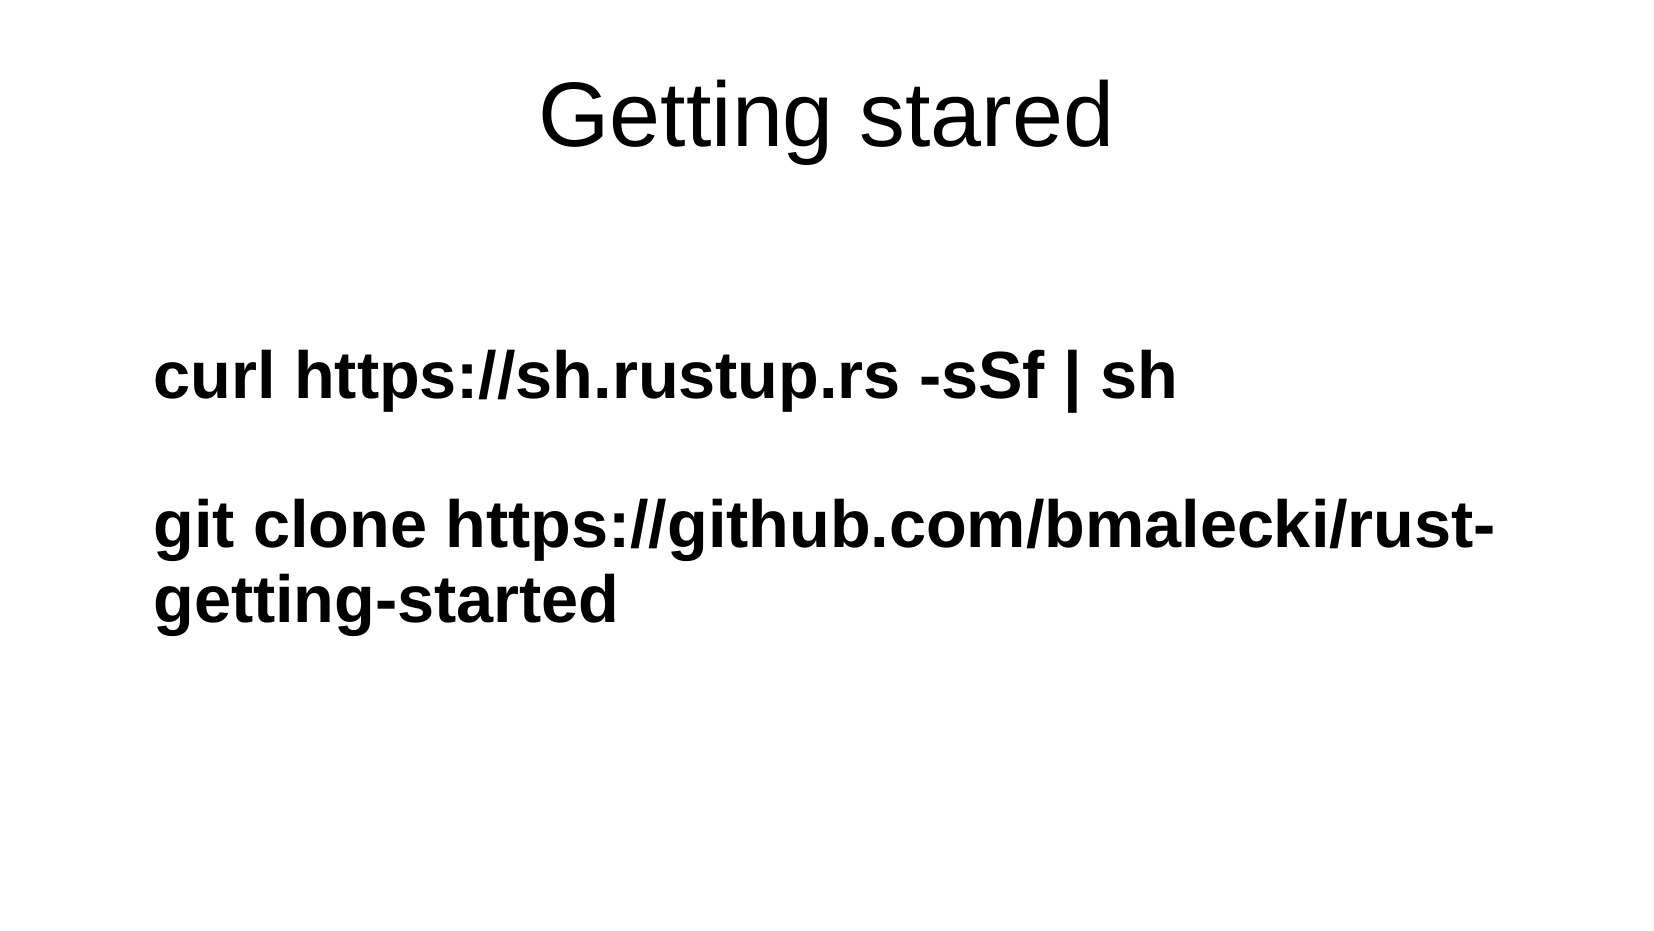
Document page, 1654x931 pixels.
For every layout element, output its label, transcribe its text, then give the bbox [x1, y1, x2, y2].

list curl https://sh.rustup.rs -sSf | sh git clone https://github.com/bmalecki/rust-getting-started [82, 217, 1571, 758]
title Getting stared [82, 37, 1571, 193]
